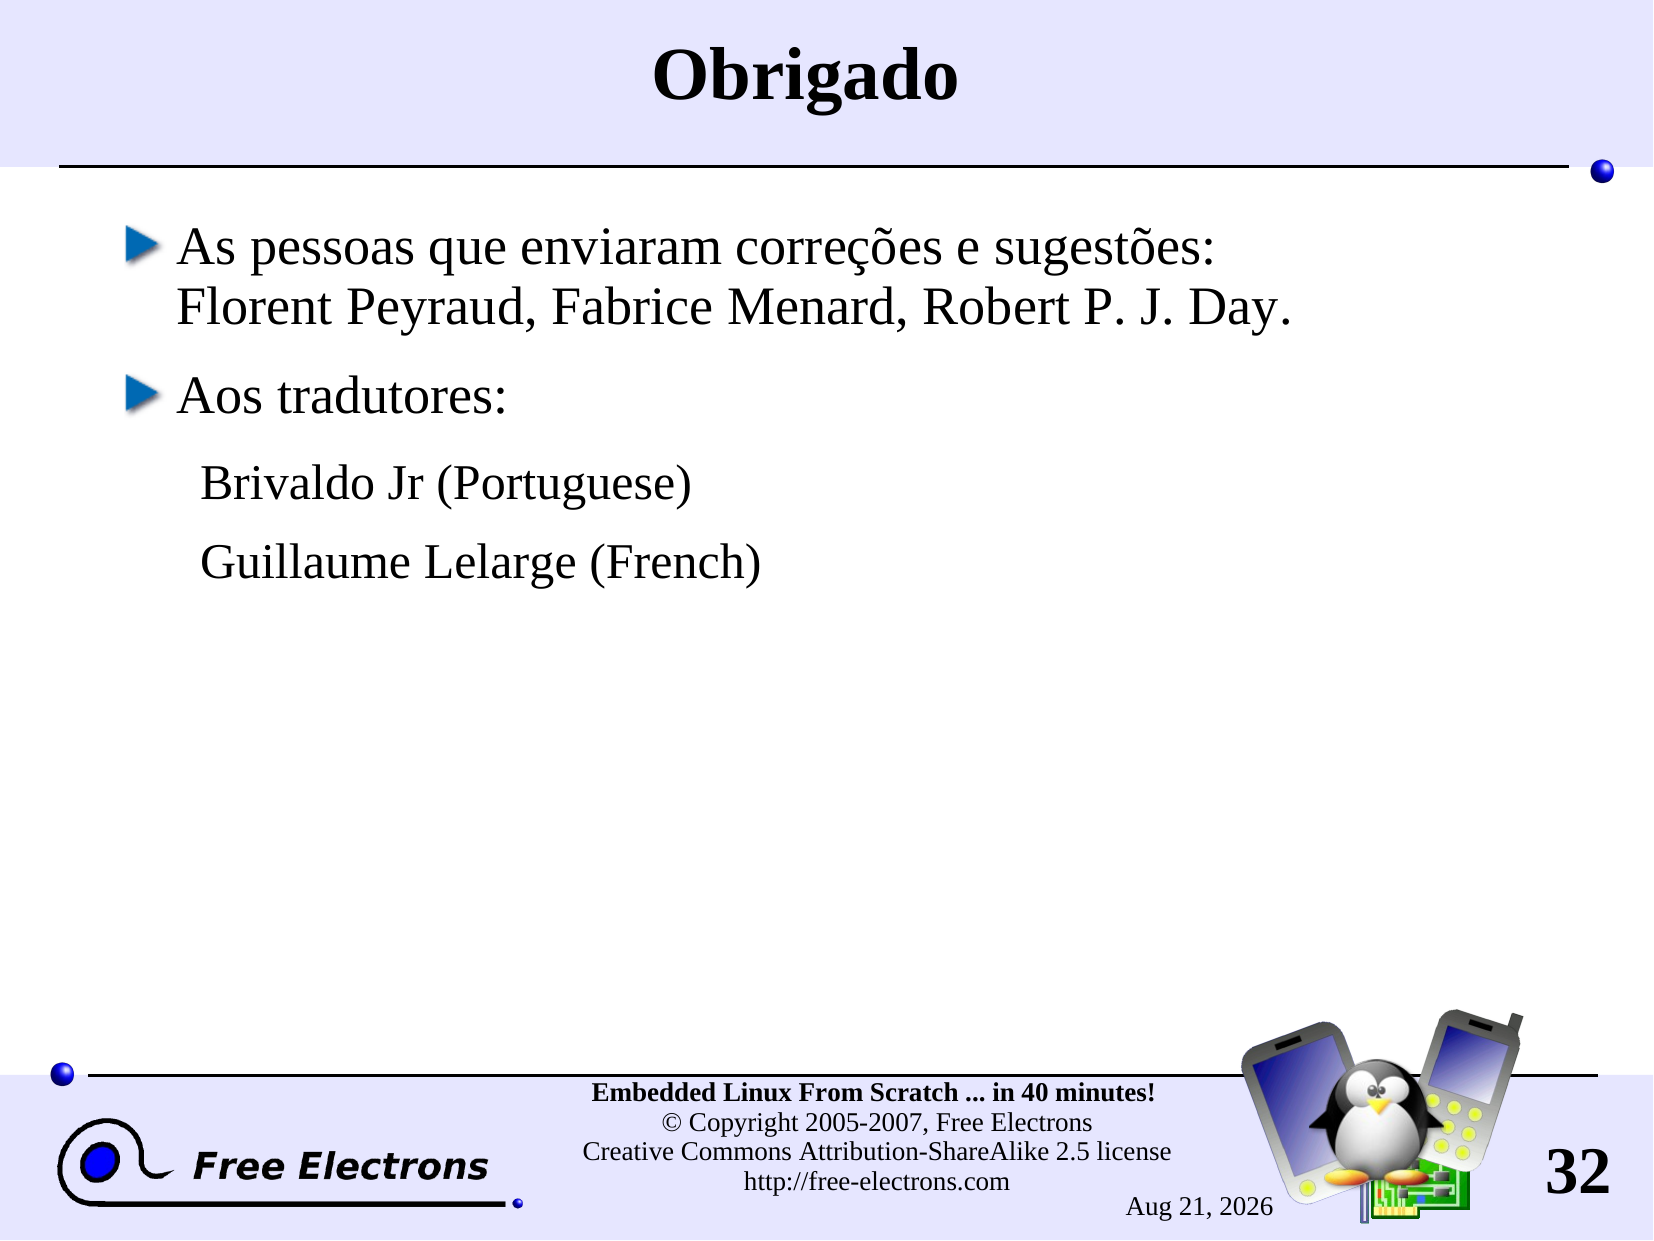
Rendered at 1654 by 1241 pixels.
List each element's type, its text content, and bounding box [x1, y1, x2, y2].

list As pessoas que enviaram correções e sugestões: Florent Peyraud, Fabrice Menard, Robert P. J. Day. Aos tradutores: Brivaldo Jr (Portuguese) Guillaume Lelarge (French) [105, 216, 1518, 1066]
picture [1231, 1007, 1538, 1241]
picture [50, 1107, 527, 1216]
title Obrigado [60, 25, 1551, 124]
